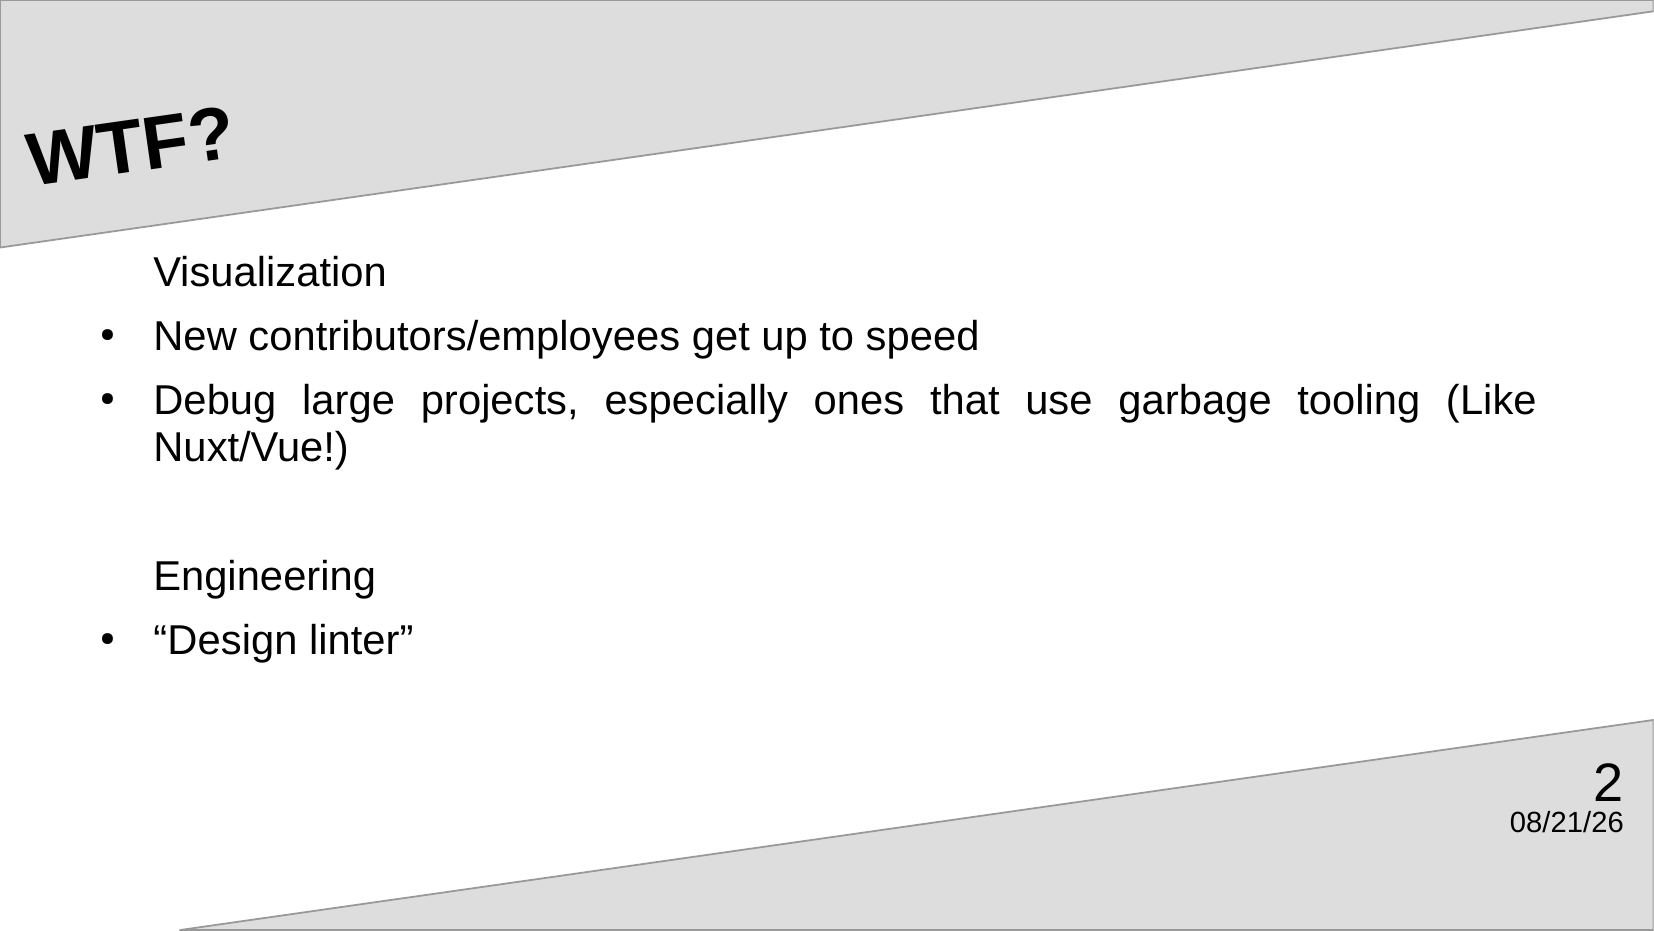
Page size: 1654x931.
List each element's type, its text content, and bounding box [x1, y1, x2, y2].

list Visualization New contributors/employees get up to speed Debug large projects, especially ones that use garbage tooling (Like Nuxt/Vue!) Engineering “Design linter” [82, 248, 1538, 789]
title WTF? [16, 0, 1501, 239]
